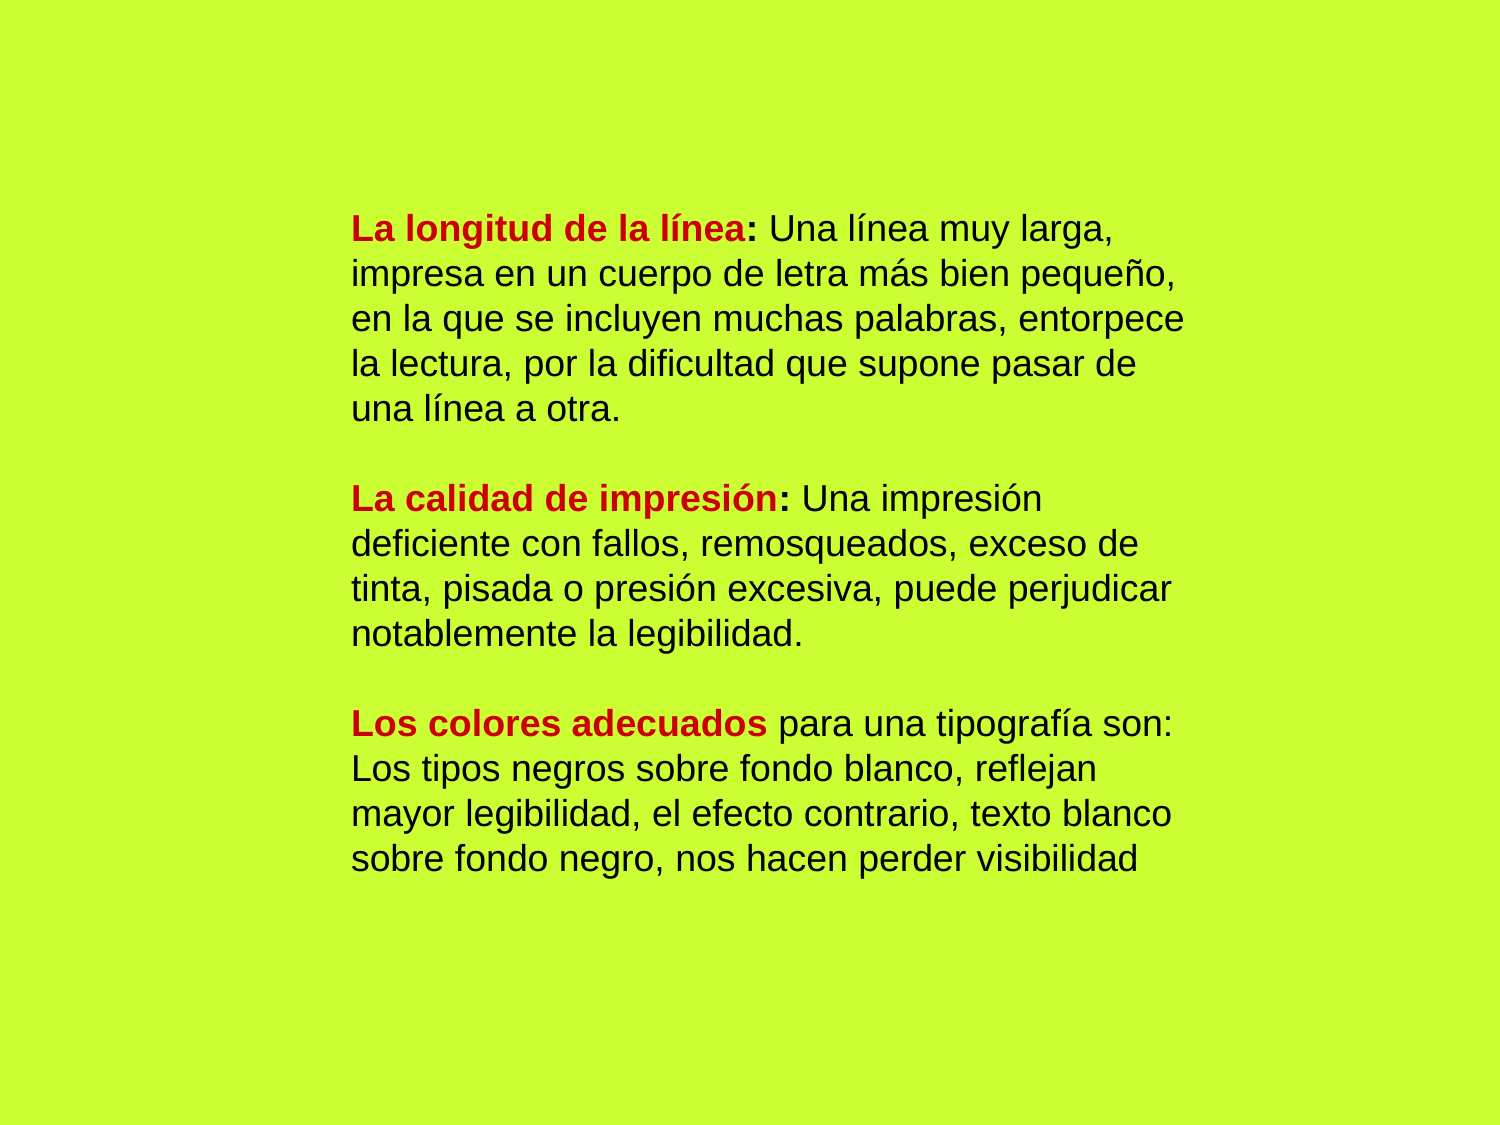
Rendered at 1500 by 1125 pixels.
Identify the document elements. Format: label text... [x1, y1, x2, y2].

text_box La longitud de la línea: Una línea muy larga, impresa en un cuerpo de letra más bien pequeño, en la que se incluyen muchas palabras, entorpece la lectura, por la dificultad que supone pasar de una línea a otra. La calidad de impresión: Una impresión deficiente con fallos, remosqueados, exceso de tinta, pisada o presión excesiva, puede perjudicar notablemente la legibilidad. Los colores adecuados para una tipografía son: Los tipos negros sobre fondo blanco, reflejan mayor legibilidad, el efecto contrario, texto blanco sobre fondo negro, nos hacen perder visibilidad [336, 196, 1217, 887]
